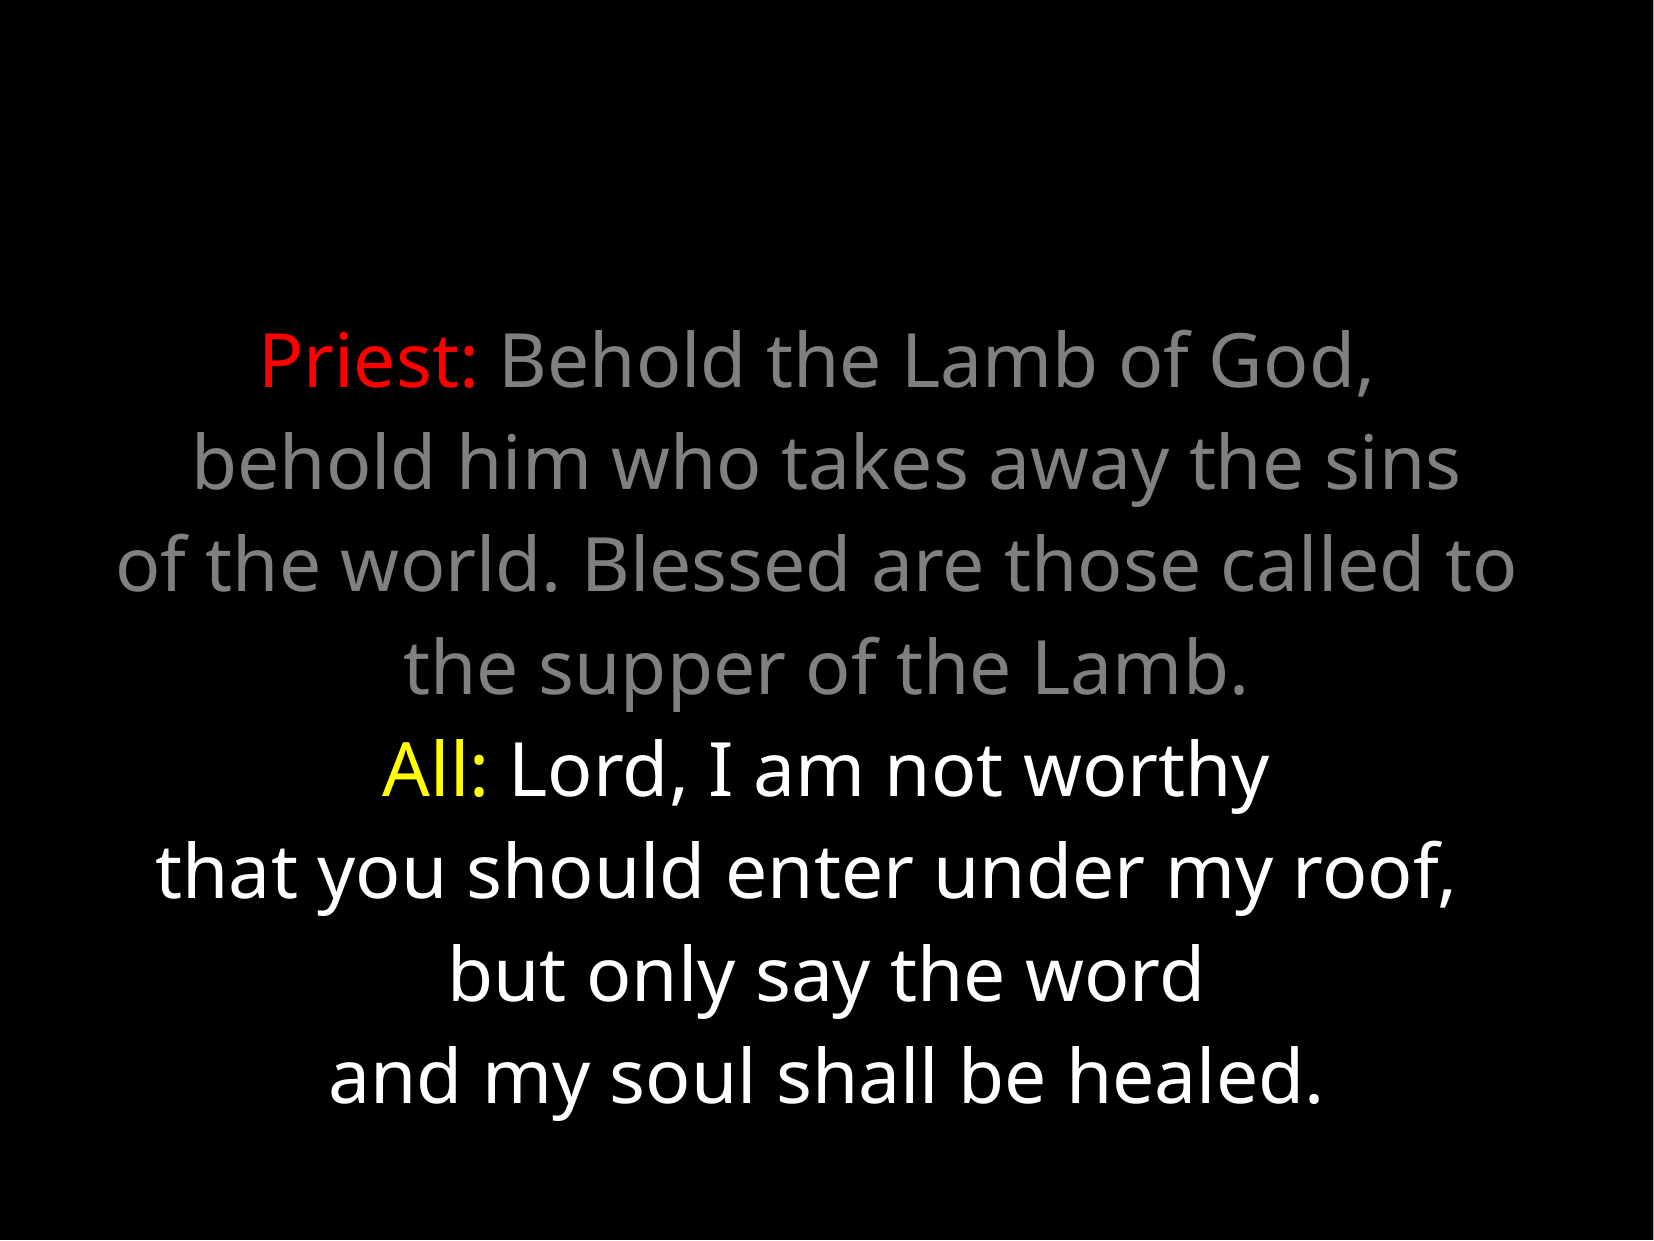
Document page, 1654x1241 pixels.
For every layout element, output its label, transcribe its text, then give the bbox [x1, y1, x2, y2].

list Priest: Behold the Lamb of God, behold him who takes away the sins of the world. Blessed are those called to the supper of the Lamb. All: Lord, I am not worthy that you should enter under my roof, but only say the word and my soul shall be healed. [0, 307, 1654, 1241]
